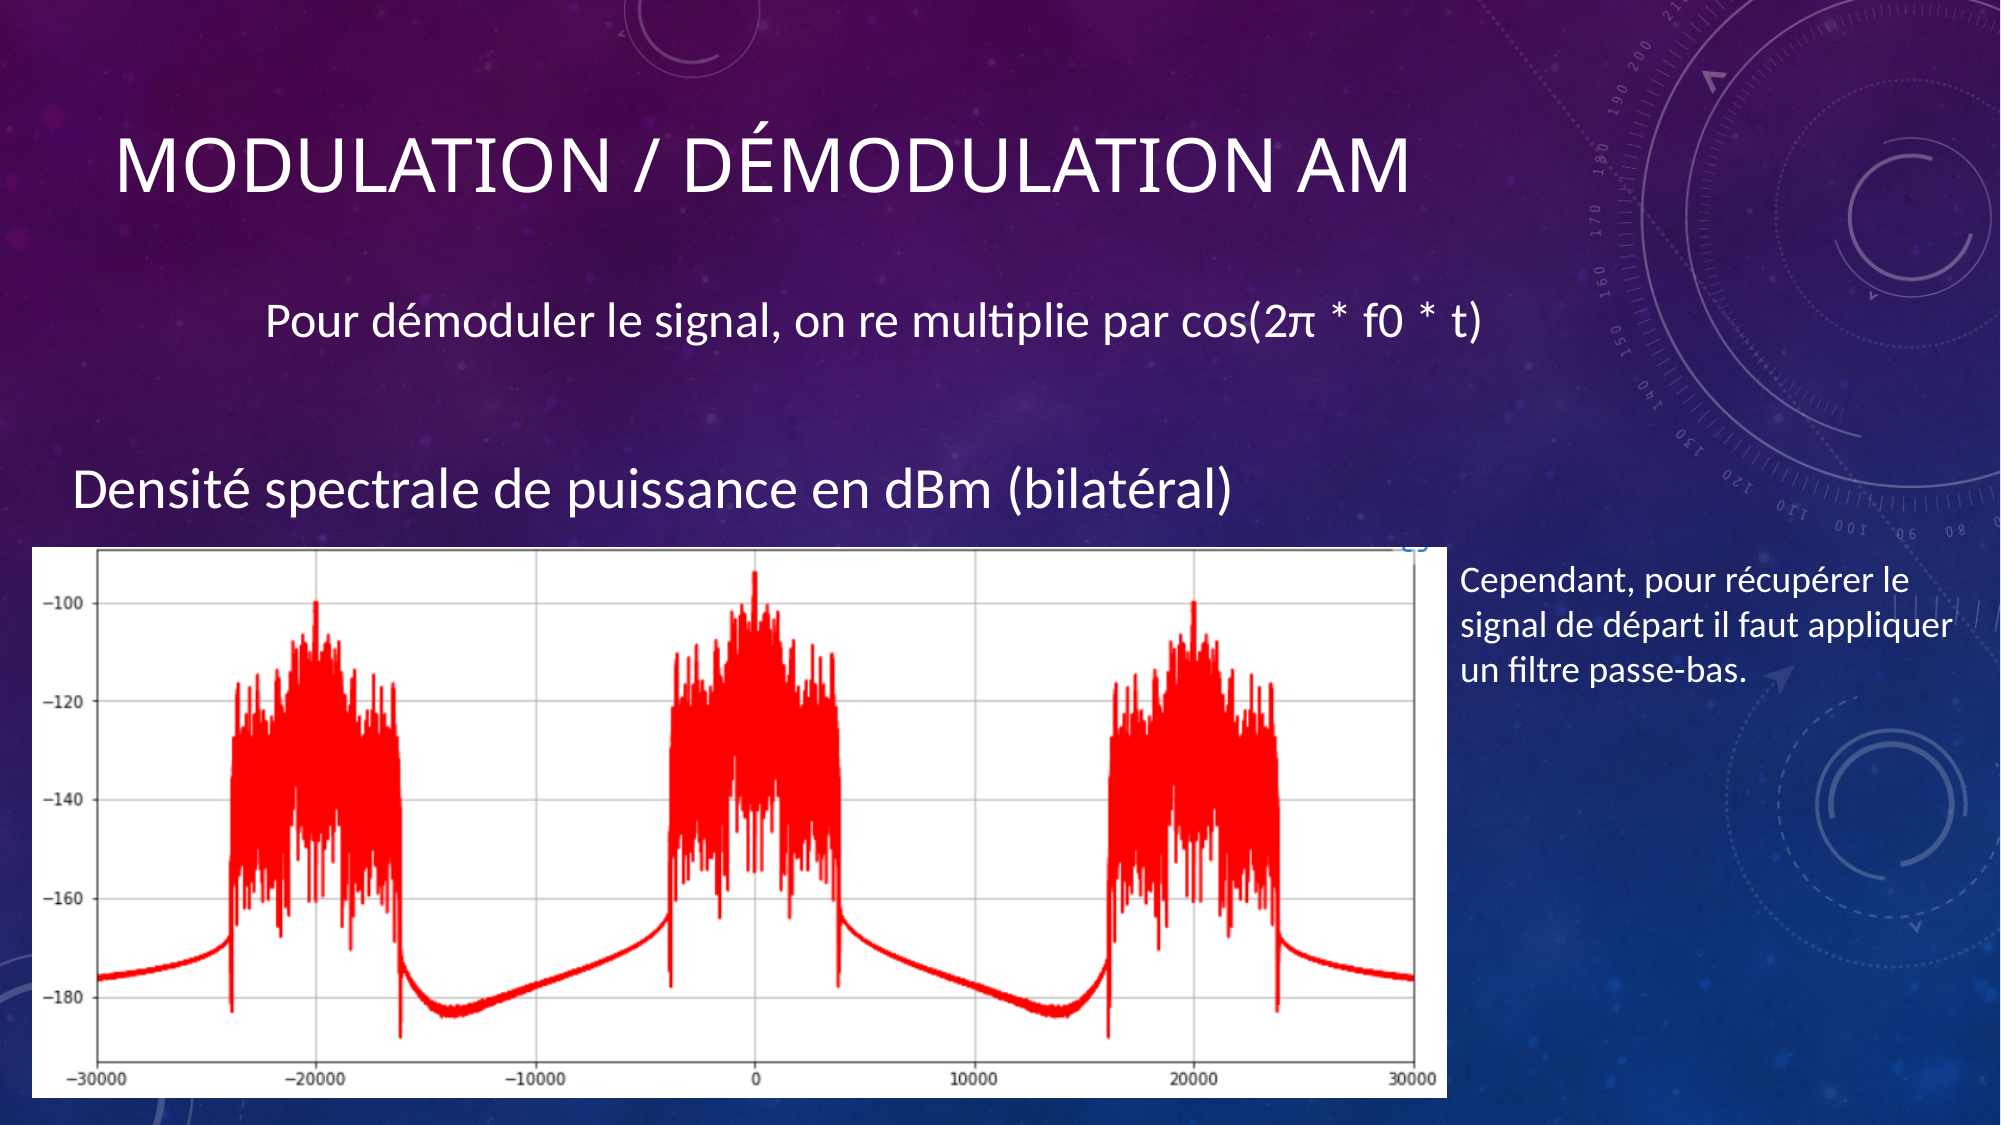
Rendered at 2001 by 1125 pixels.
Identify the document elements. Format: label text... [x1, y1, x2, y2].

text_box Densité spectrale de puissance en dBm (bilatéral) [57, 442, 1318, 529]
text_box Pour démoduler le signal, on re multiplie par cos(2π * f0 * t) [250, 280, 1609, 356]
picture [32, 547, 1447, 1098]
text_box Cependant, pour récupérer le signal de départ il faut appliquer un filtre passe-bas. [1445, 547, 1998, 700]
title MODULATION / DÉMODULATION AM [98, 42, 1761, 282]
